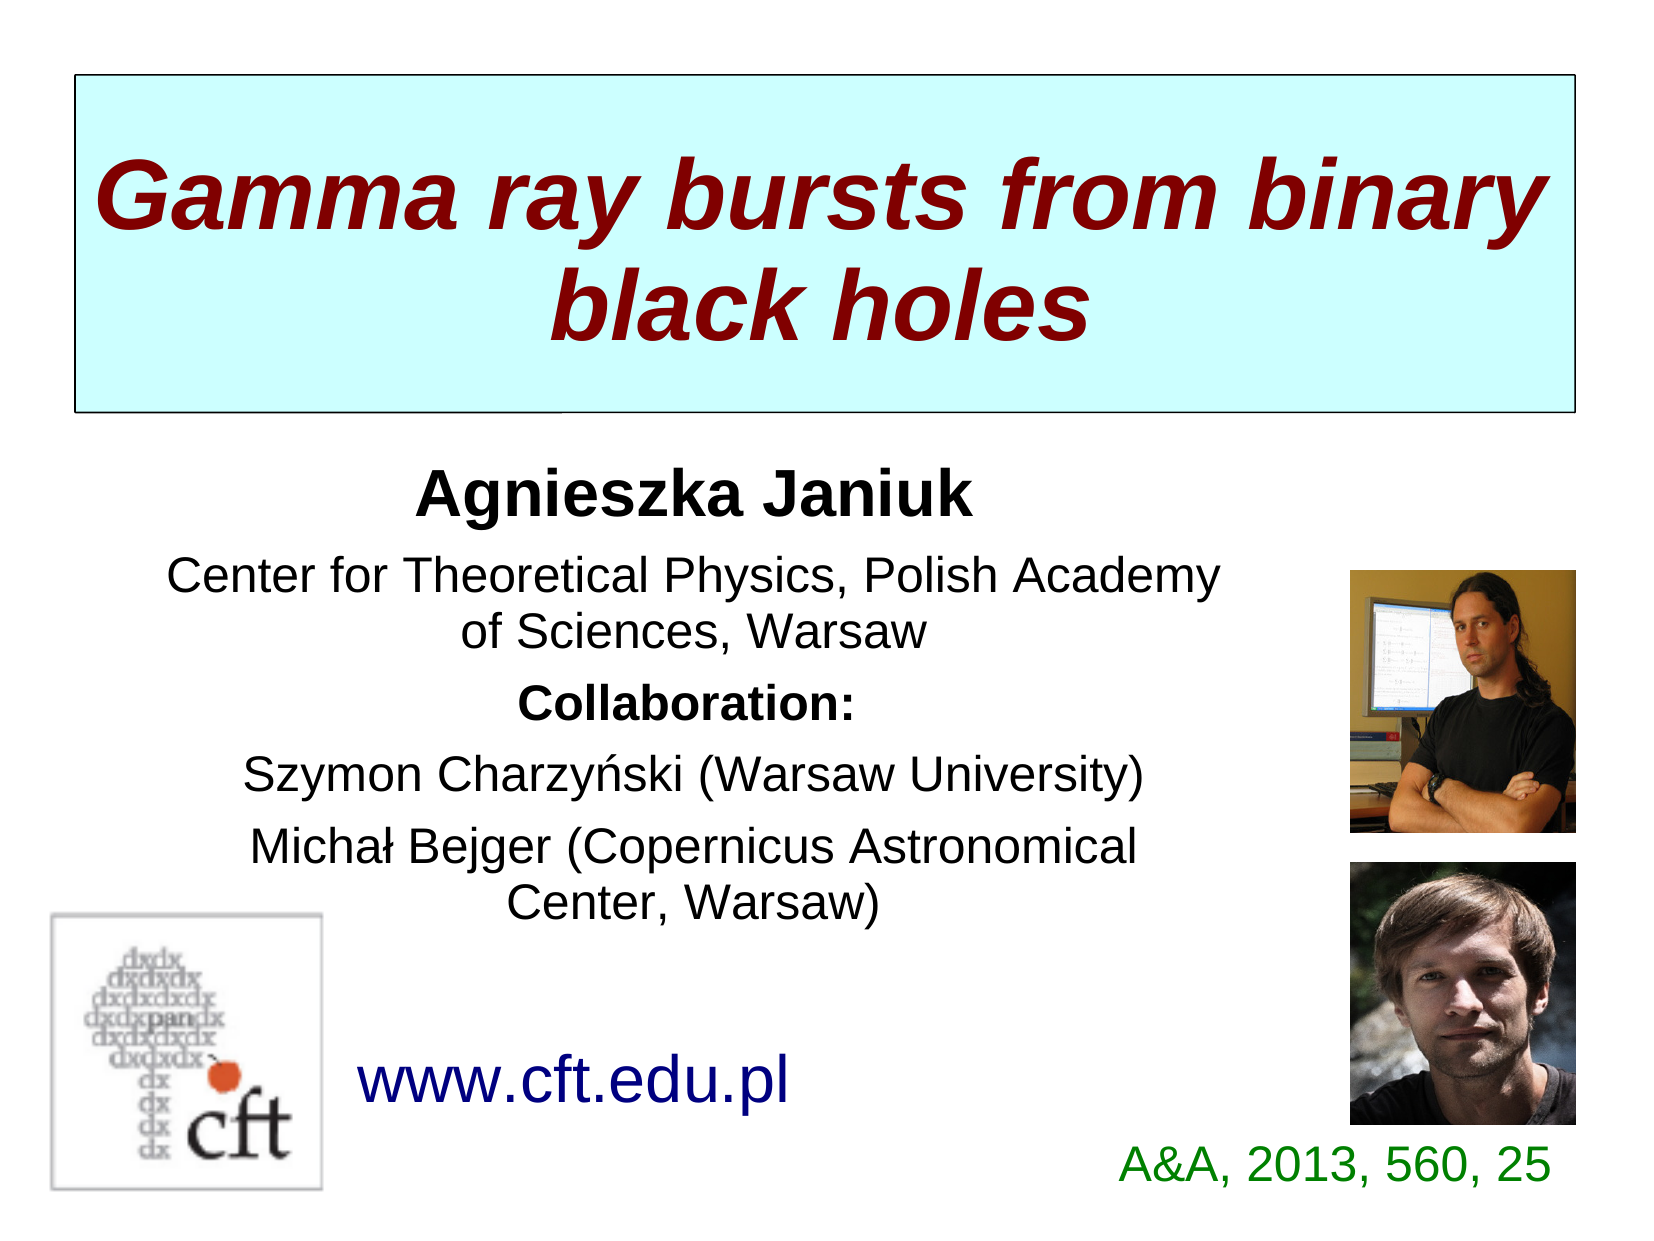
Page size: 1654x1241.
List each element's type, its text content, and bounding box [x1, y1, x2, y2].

text_box [1568, 74, 1576, 413]
picture [1350, 862, 1576, 1126]
text_box A&A, 2013, 560, 25 [1050, 1129, 1622, 1201]
text_box Gamma ray bursts from binary black holes [75, 41, 1568, 461]
text_box www.cft.edu.pl [172, 1035, 976, 1126]
picture [37, 899, 338, 1203]
picture [1350, 570, 1576, 833]
text_box Agnieszka Janiuk Center for Theoretical Physics, Polish Academy of Sciences, Warsaw Collaboration: Szymon Charzyński (Warsaw University) Michał Bejger (Copernicus Astronomical Center, Warsaw) [149, 450, 1238, 1157]
